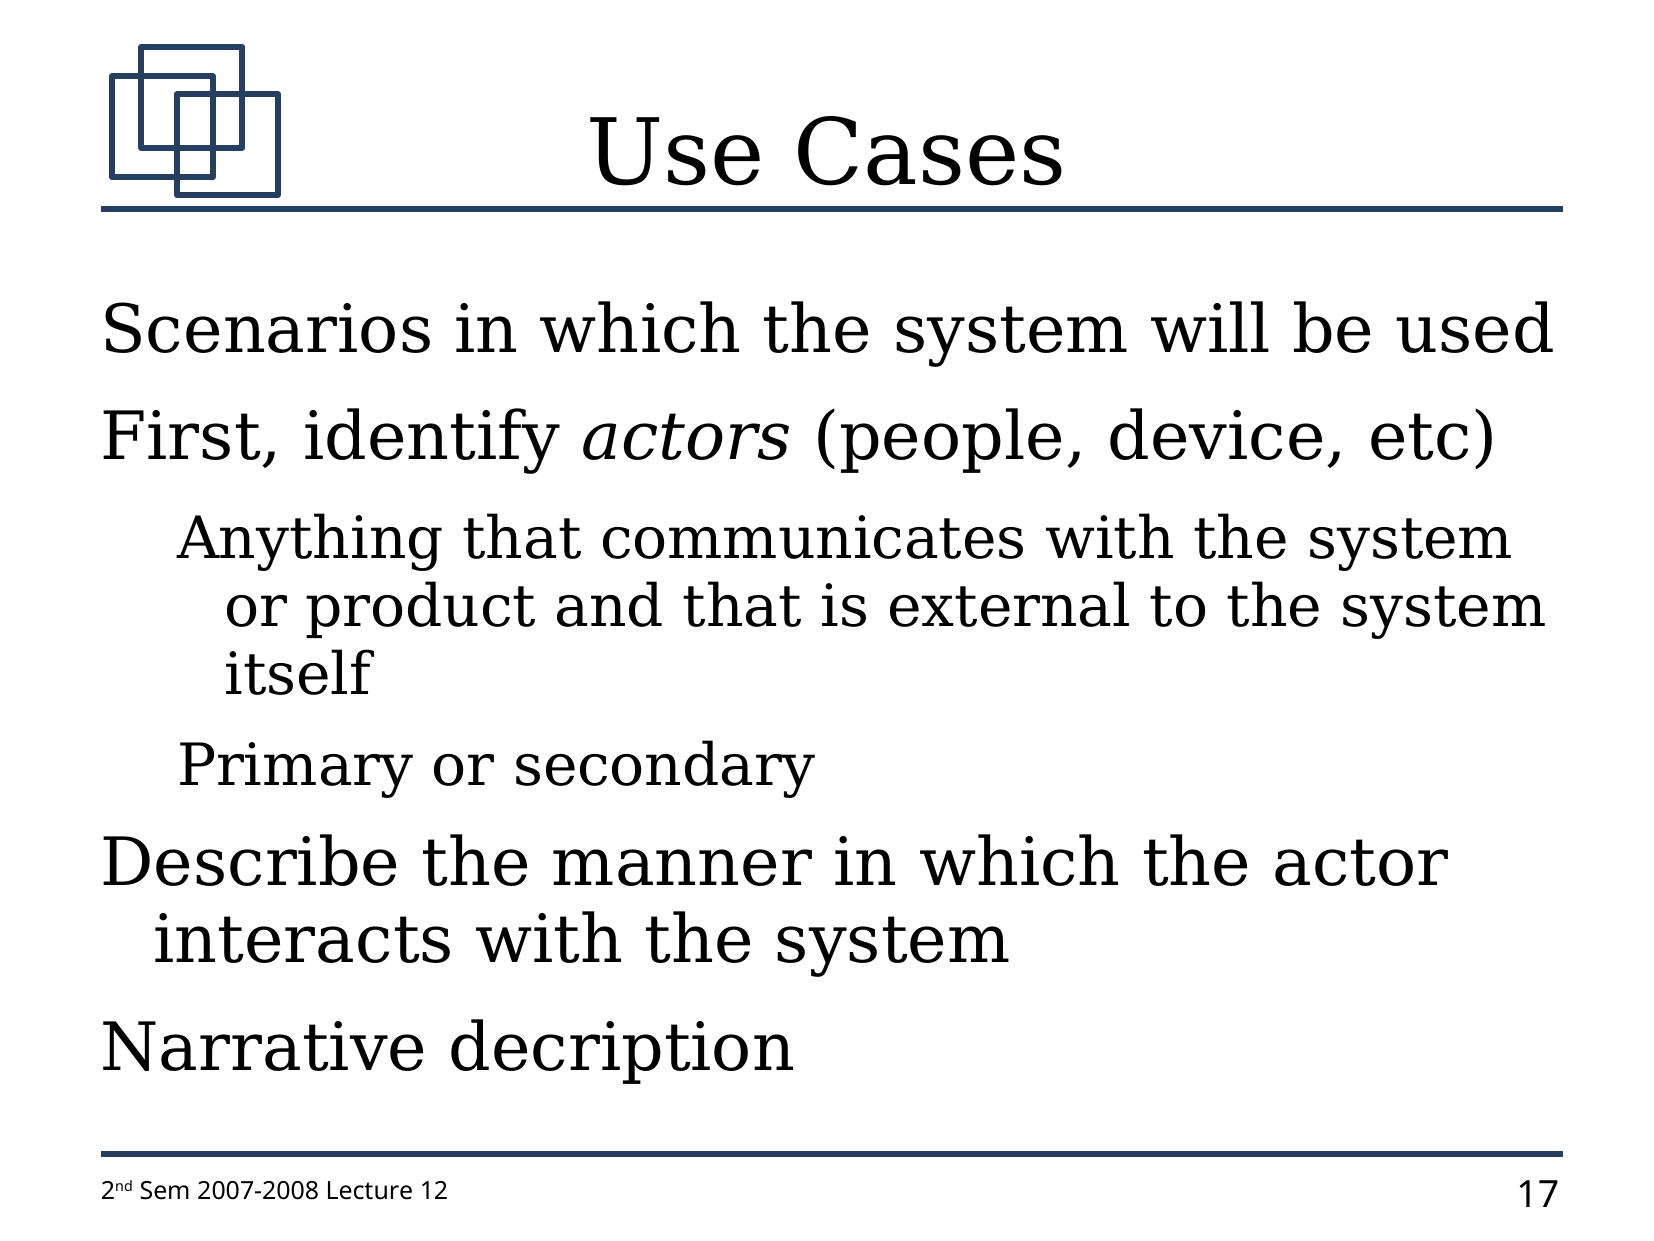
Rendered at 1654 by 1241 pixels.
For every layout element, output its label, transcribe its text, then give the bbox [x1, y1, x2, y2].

list Scenarios in which the system will be used First, identify actors (people, device, etc) Anything that communicates with the system or product and that is external to the system itself Primary or secondary Describe the manner in which the actor interacts with the system Narrative decription [82, 290, 1571, 1164]
title Use Cases [82, 49, 1571, 257]
